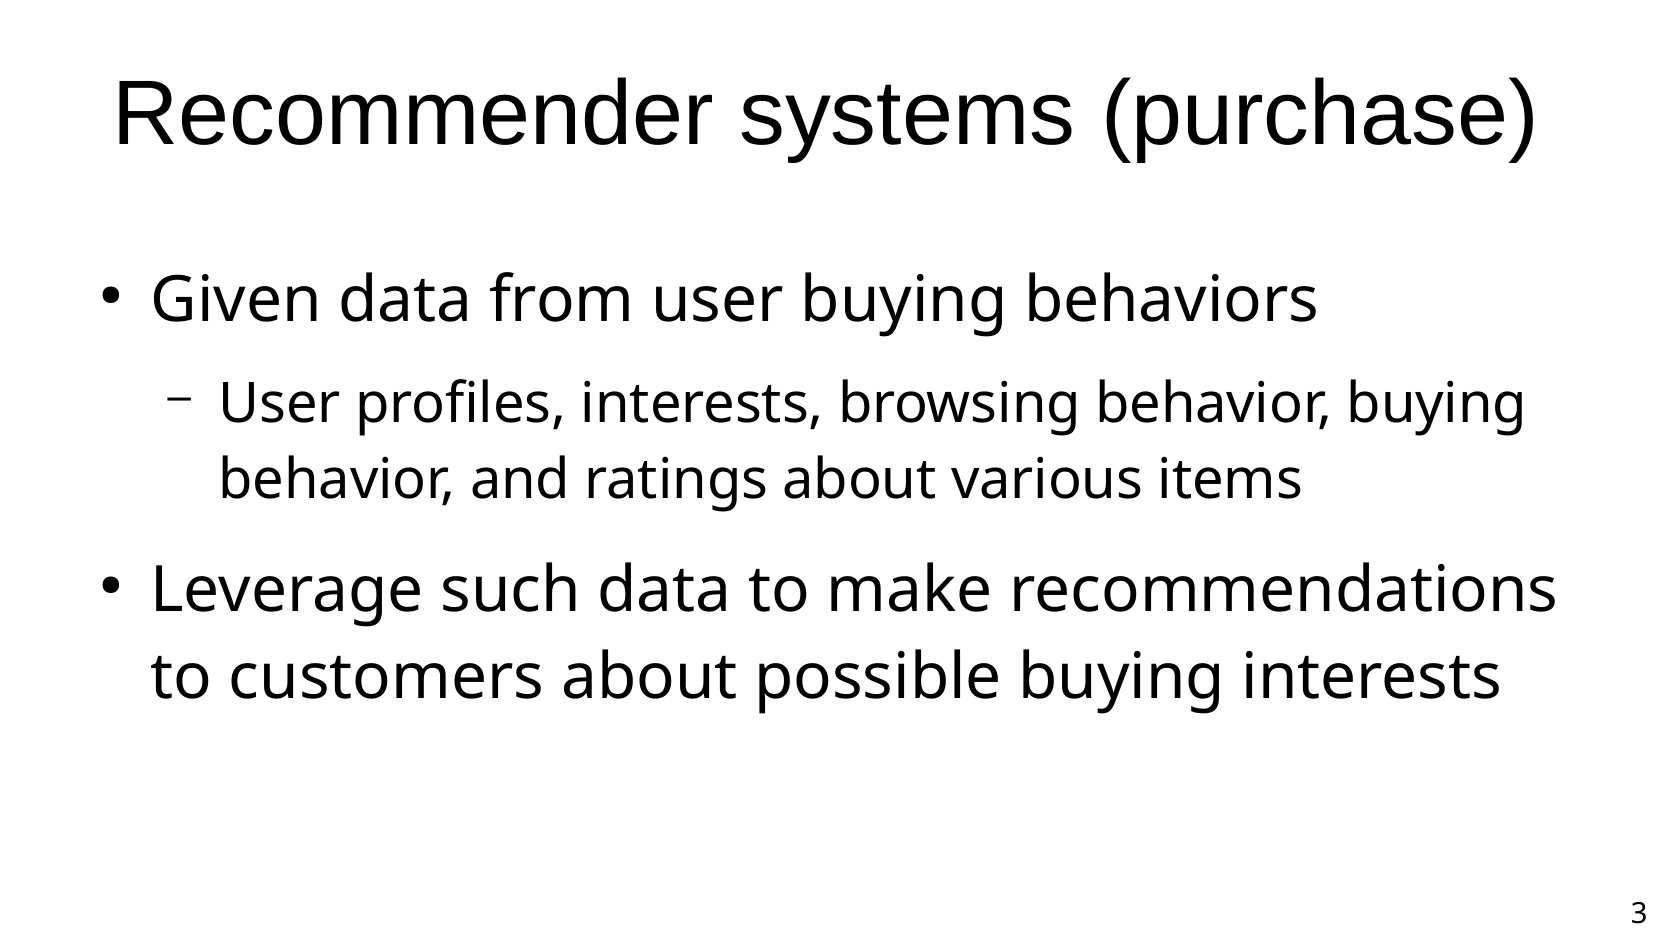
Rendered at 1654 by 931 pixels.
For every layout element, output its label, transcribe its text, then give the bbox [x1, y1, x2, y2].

title Recommender systems (purchase) [82, 1, 1571, 226]
list Given data from user buying behaviors User profiles, interests, browsing behavior, buying behavior, and ratings about various items Leverage such data to make recommendations to customers about possible buying interests [82, 253, 1571, 793]
